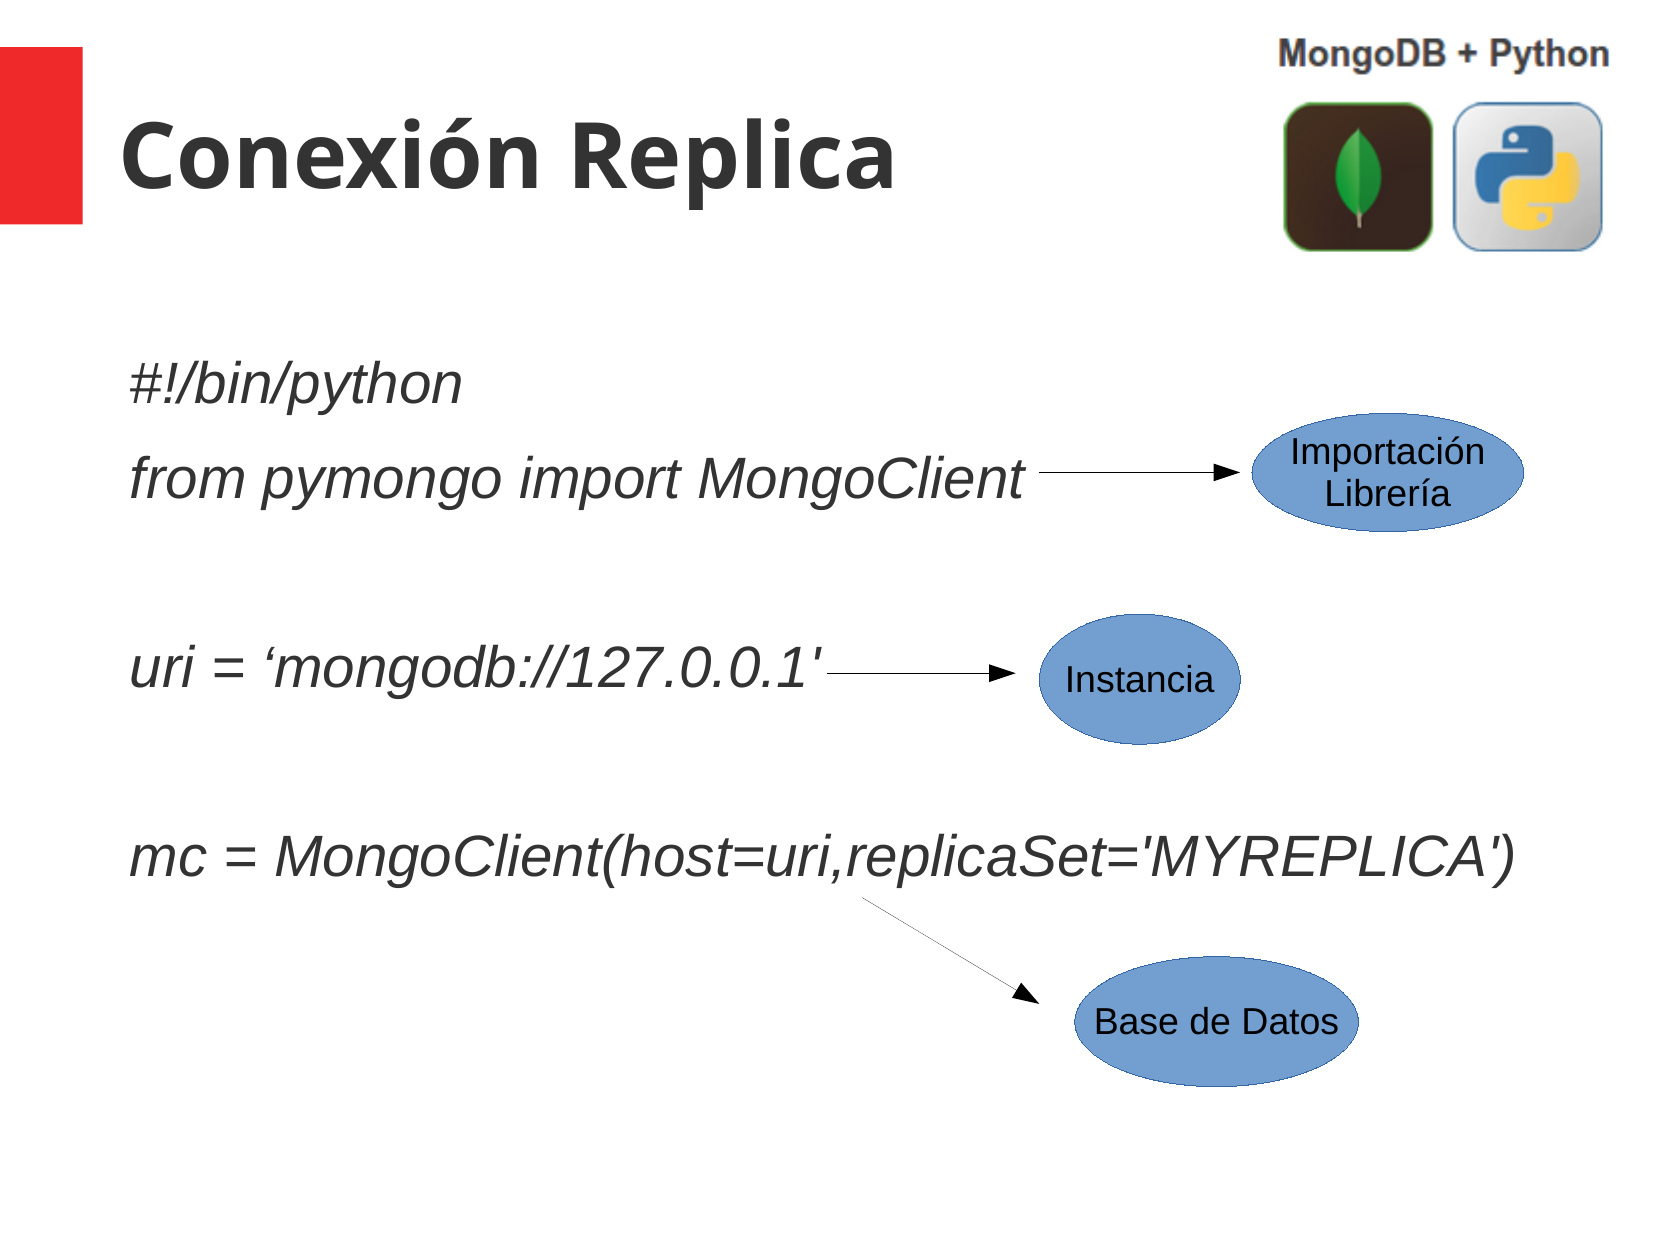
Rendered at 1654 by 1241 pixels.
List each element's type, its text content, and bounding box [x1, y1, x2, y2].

title Conexión Replica [118, 49, 1266, 256]
text_box Base de Datos [1074, 956, 1359, 1087]
text_box Instancia [1039, 614, 1241, 745]
text_box Importación Librería [1251, 413, 1524, 532]
list #!/bin/python from pymongo import MongoClient uri = ‘mongodb://127.0.0.1' mc = MongoClient(host=uri,replicaSet='MYREPLICA') [59, 256, 1595, 1047]
picture [1266, 23, 1619, 260]
